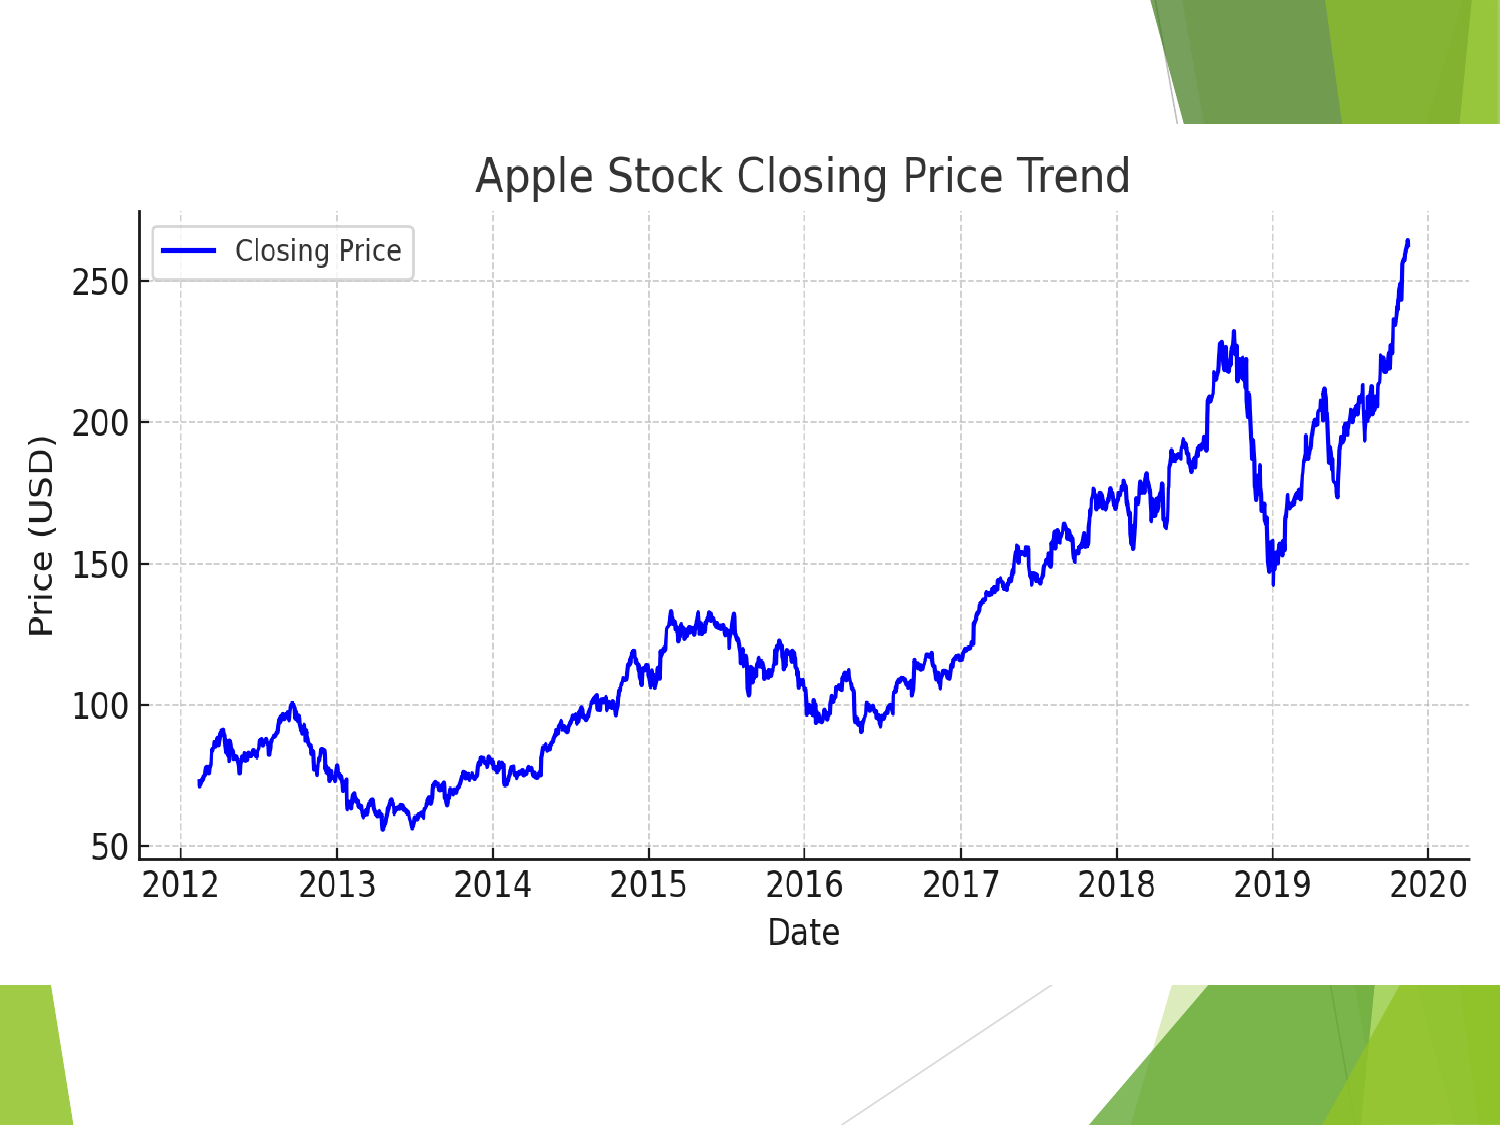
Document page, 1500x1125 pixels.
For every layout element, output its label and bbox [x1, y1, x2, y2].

picture [0, 125, 1500, 986]
